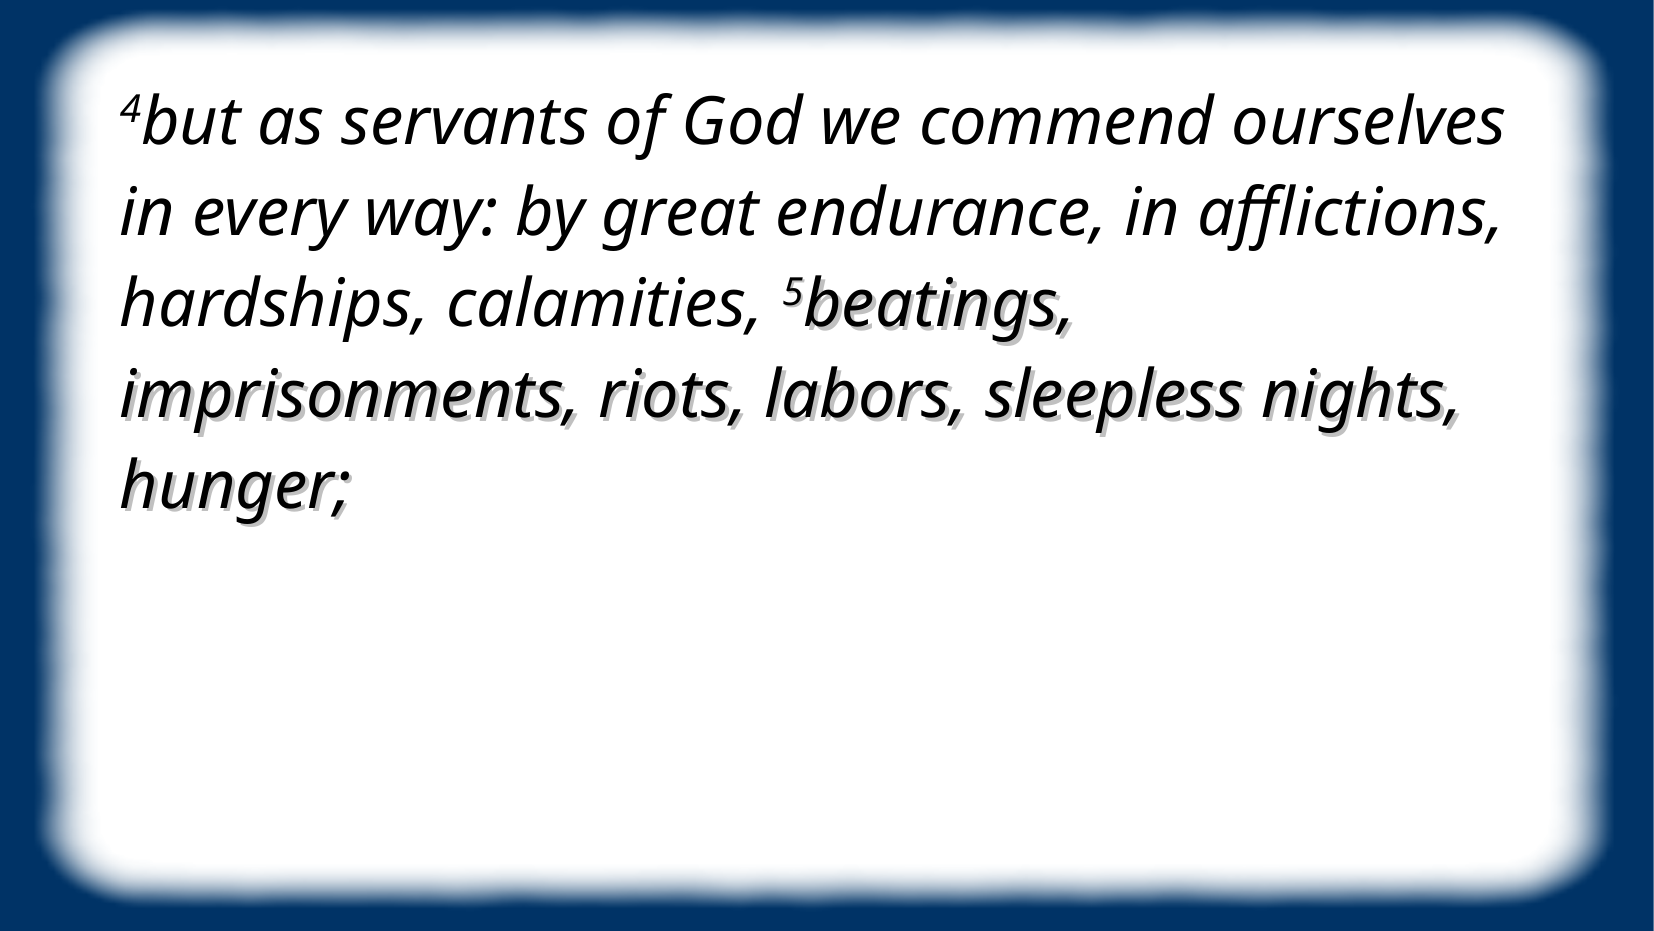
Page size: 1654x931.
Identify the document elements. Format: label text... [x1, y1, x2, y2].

text_box 4but as servants of God we commend ourselves in every way: by great endurance, in afflictions, hardships, calamities, 5beatings, imprisonments, riots, labors, sleepless nights, hunger; [105, 66, 1561, 526]
picture [0, 0, 1654, 931]
